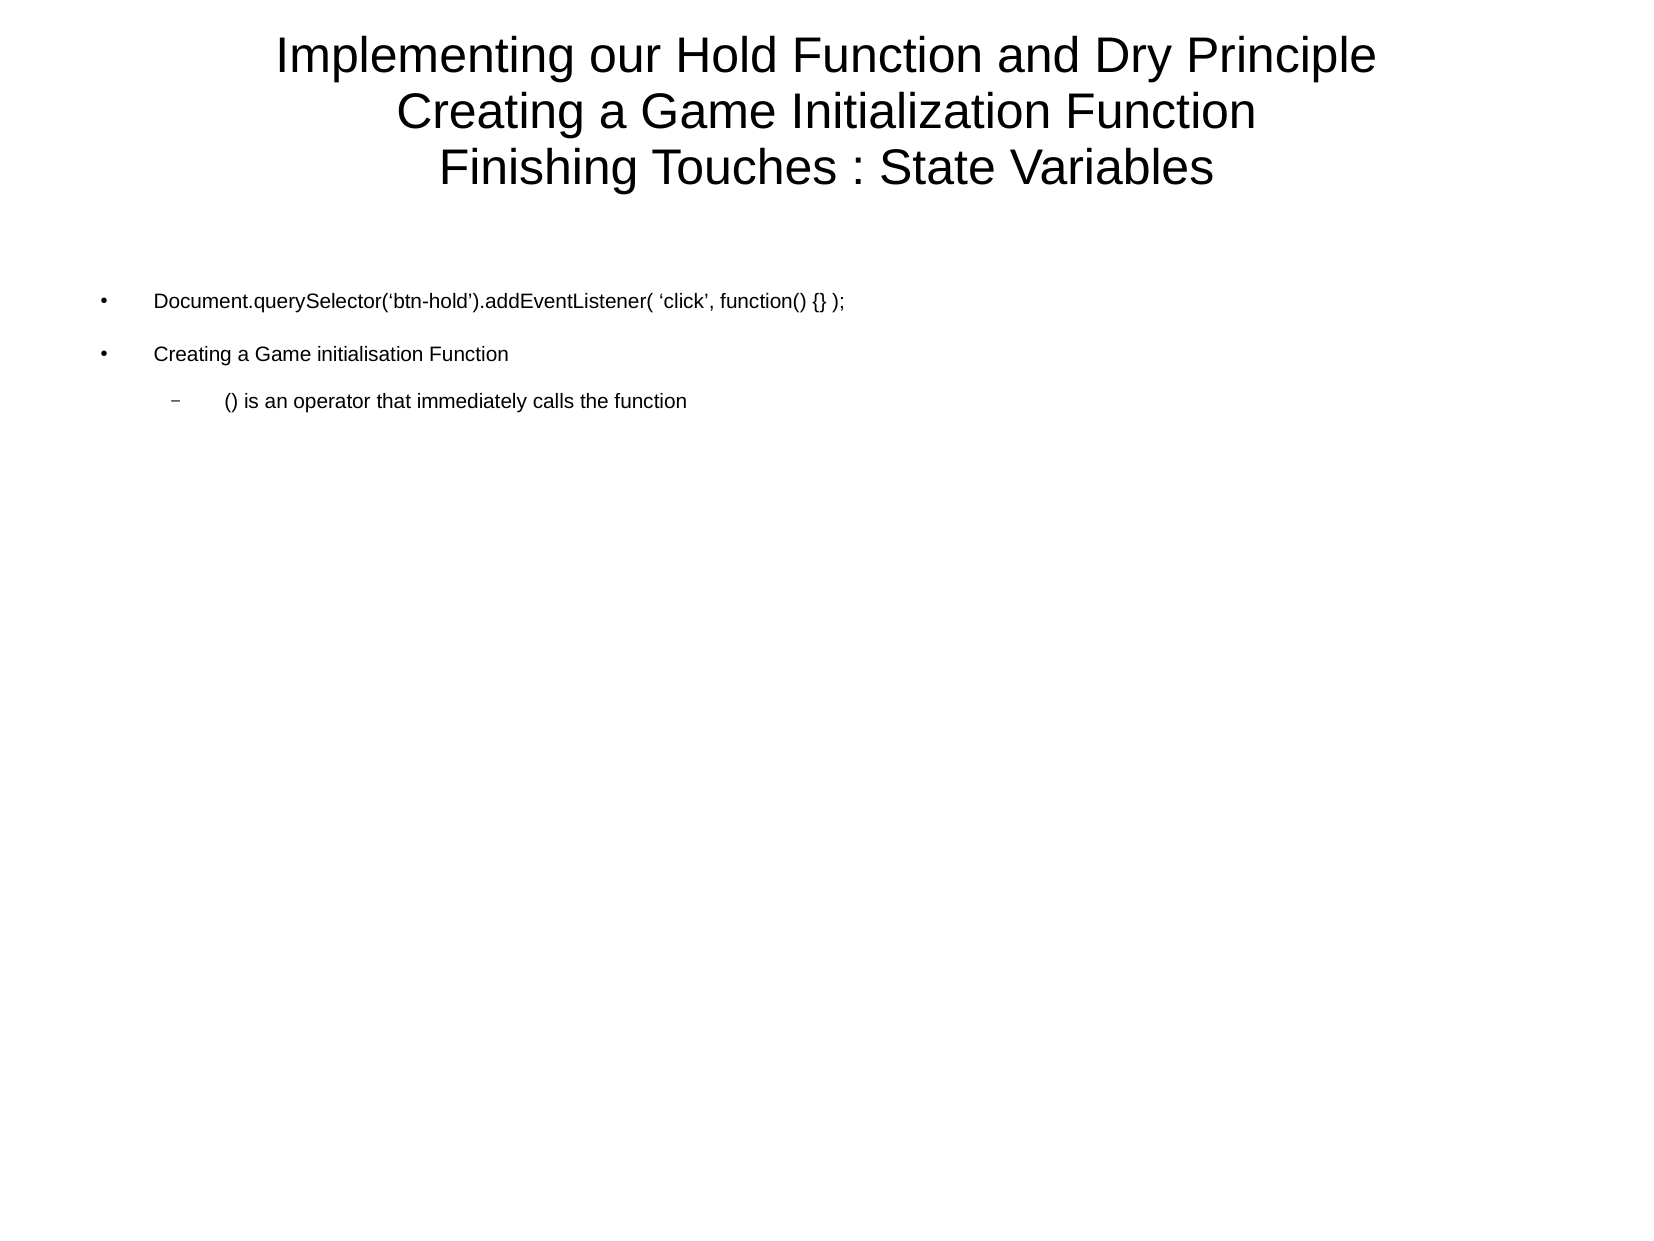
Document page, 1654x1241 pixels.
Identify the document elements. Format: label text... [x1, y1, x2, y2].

title Implementing our Hold Function and Dry Principle Creating a Game Initialization Function Finishing Touches : State Variables [82, 27, 1571, 279]
list Document.querySelector(‘btn-hold’).addEventListener( ‘click’, function() {} ); Creating a Game initialisation Function () is an operator that immediately calls the function [82, 290, 1560, 1217]
